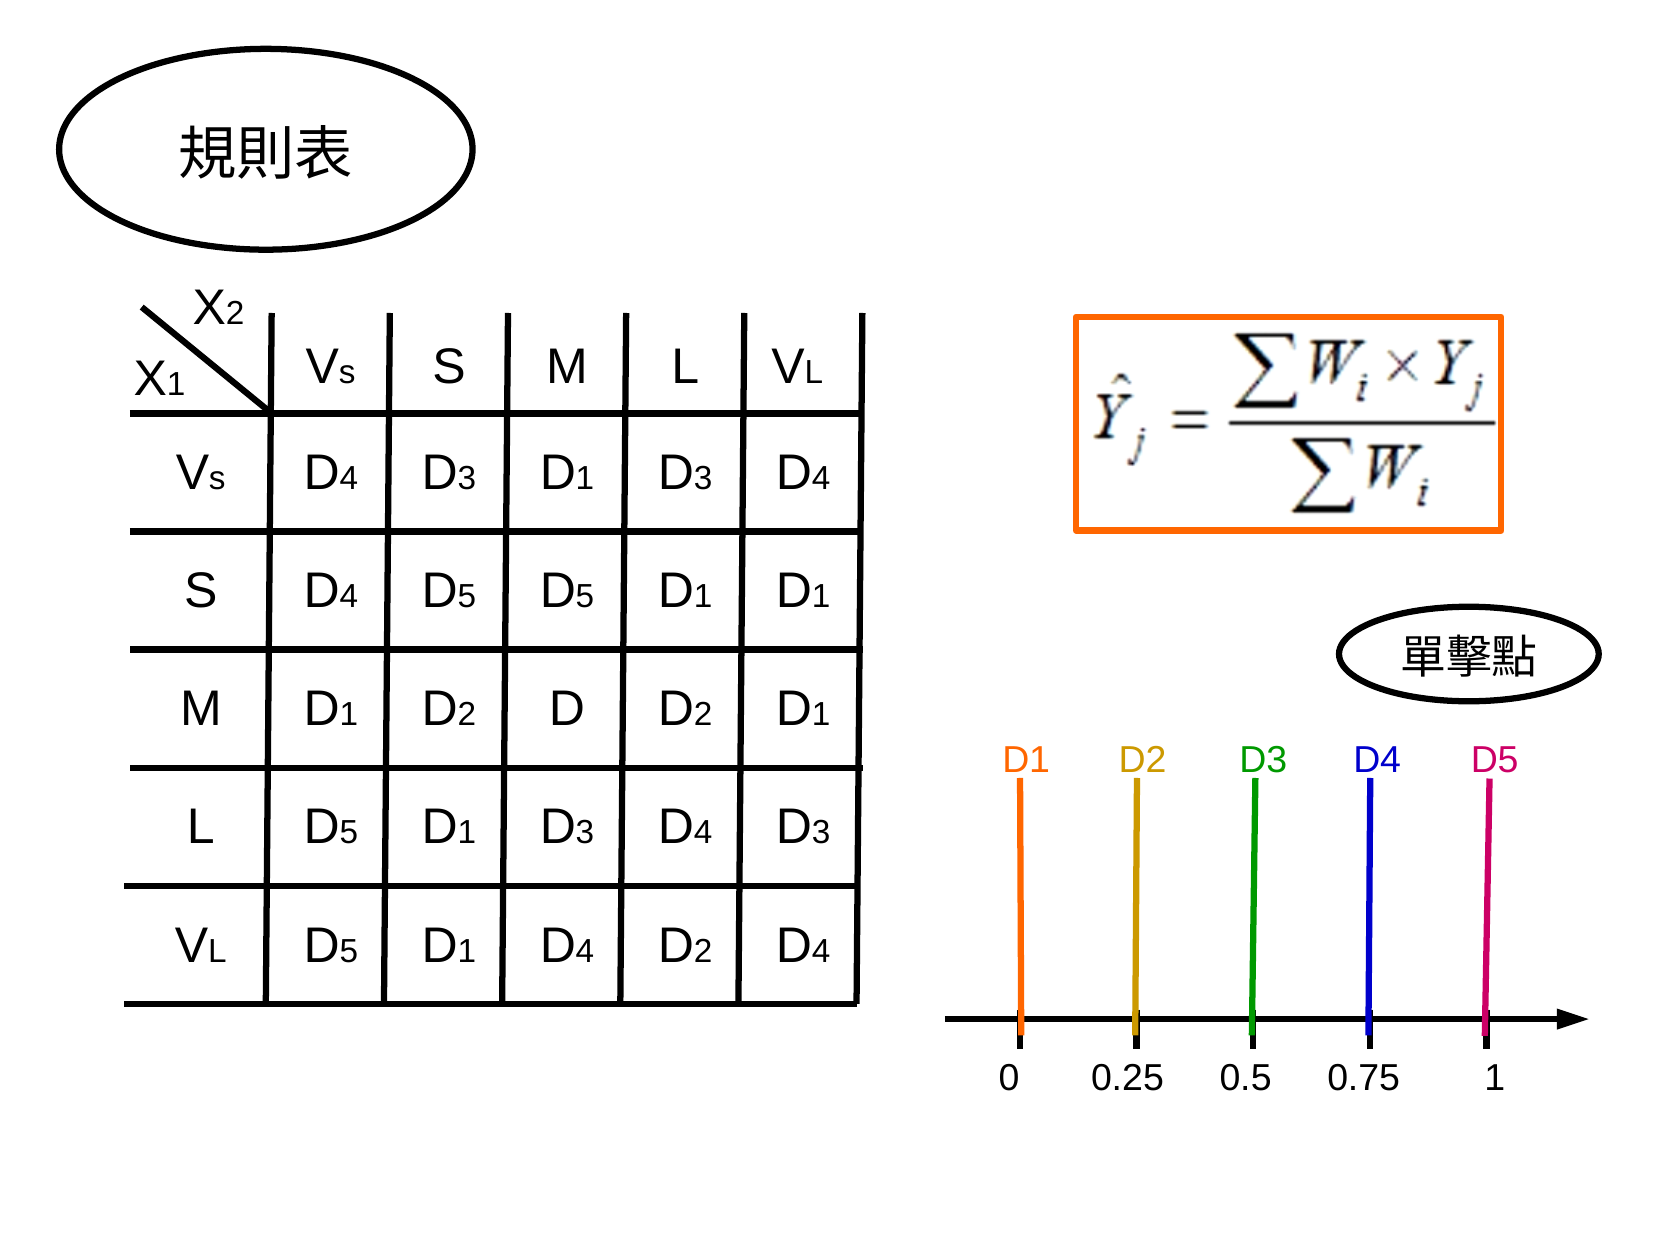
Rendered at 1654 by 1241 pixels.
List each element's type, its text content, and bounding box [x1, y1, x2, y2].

text_box 0.25 [1075, 1048, 1180, 1106]
text_box Vs [277, 330, 384, 405]
text_box L [147, 791, 254, 865]
text_box X2 [165, 331, 178, 342]
text_box S [147, 555, 254, 629]
text_box D5 [277, 791, 384, 865]
text_box D3 [750, 791, 857, 865]
text_box D4 [277, 437, 384, 511]
text_box 1 [1455, 1048, 1534, 1106]
text_box D1 [395, 909, 502, 983]
text_box D1 [750, 555, 857, 629]
text_box D4 [631, 791, 739, 865]
text_box 0.5 [1193, 1048, 1298, 1106]
text_box Vs [147, 437, 254, 511]
text_box D4 [513, 909, 621, 983]
picture [1079, 320, 1499, 528]
text_box D2 [631, 909, 739, 983]
text_box M [147, 673, 254, 747]
text_box D2 [1099, 730, 1186, 788]
text_box 0 [966, 1048, 1052, 1106]
text_box D4 [750, 909, 857, 983]
text_box D4 [1332, 730, 1422, 788]
text_box D1 [513, 437, 621, 511]
text_box D5 [513, 555, 621, 629]
text_box VL [147, 909, 254, 983]
text_box D3 [631, 437, 739, 511]
text_box D4 [277, 555, 384, 629]
text_box D3 [1222, 730, 1305, 788]
text_box D4 [750, 437, 857, 511]
text_box 單擊點 [1339, 606, 1599, 702]
text_box S [395, 330, 502, 405]
text_box D5 [395, 555, 502, 629]
text_box D1 [750, 673, 857, 747]
text_box D3 [395, 437, 502, 511]
text_box D5 [1449, 730, 1540, 788]
text_box L [631, 330, 739, 405]
text_box D1 [395, 791, 502, 865]
text_box X1 [106, 342, 213, 416]
text_box D2 [631, 673, 739, 747]
text_box D [513, 673, 621, 747]
text_box D3 [513, 791, 621, 865]
text_box 規則表 [59, 48, 473, 250]
text_box VL [744, 330, 851, 405]
text_box D1 [631, 555, 739, 629]
text_box D5 [277, 909, 384, 983]
text_box D1 [982, 730, 1070, 788]
text_box M [513, 330, 621, 405]
text_box X2 [165, 271, 272, 346]
text_box D2 [395, 673, 502, 747]
text_box D1 [277, 673, 384, 747]
text_box 0.75 [1311, 1048, 1416, 1106]
